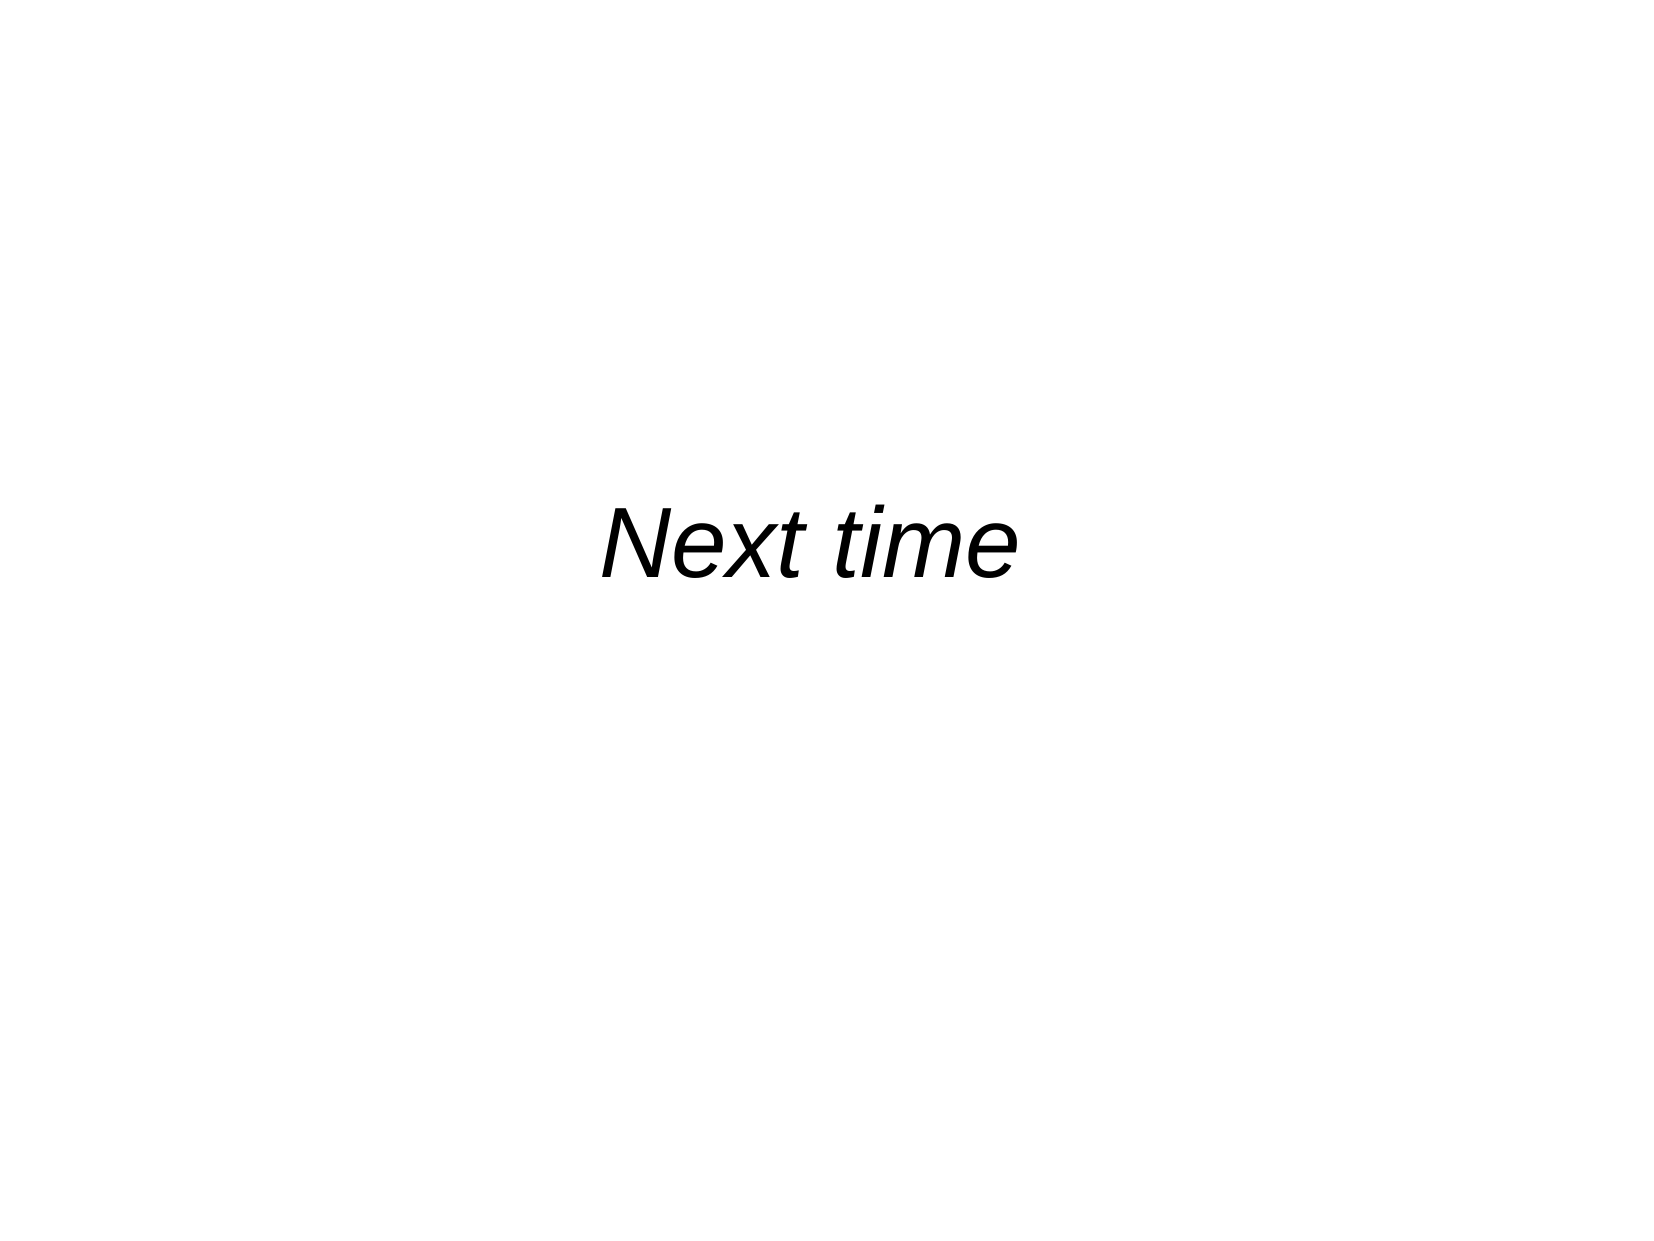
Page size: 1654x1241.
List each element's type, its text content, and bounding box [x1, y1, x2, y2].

text_box Next time [82, 290, 1538, 1010]
